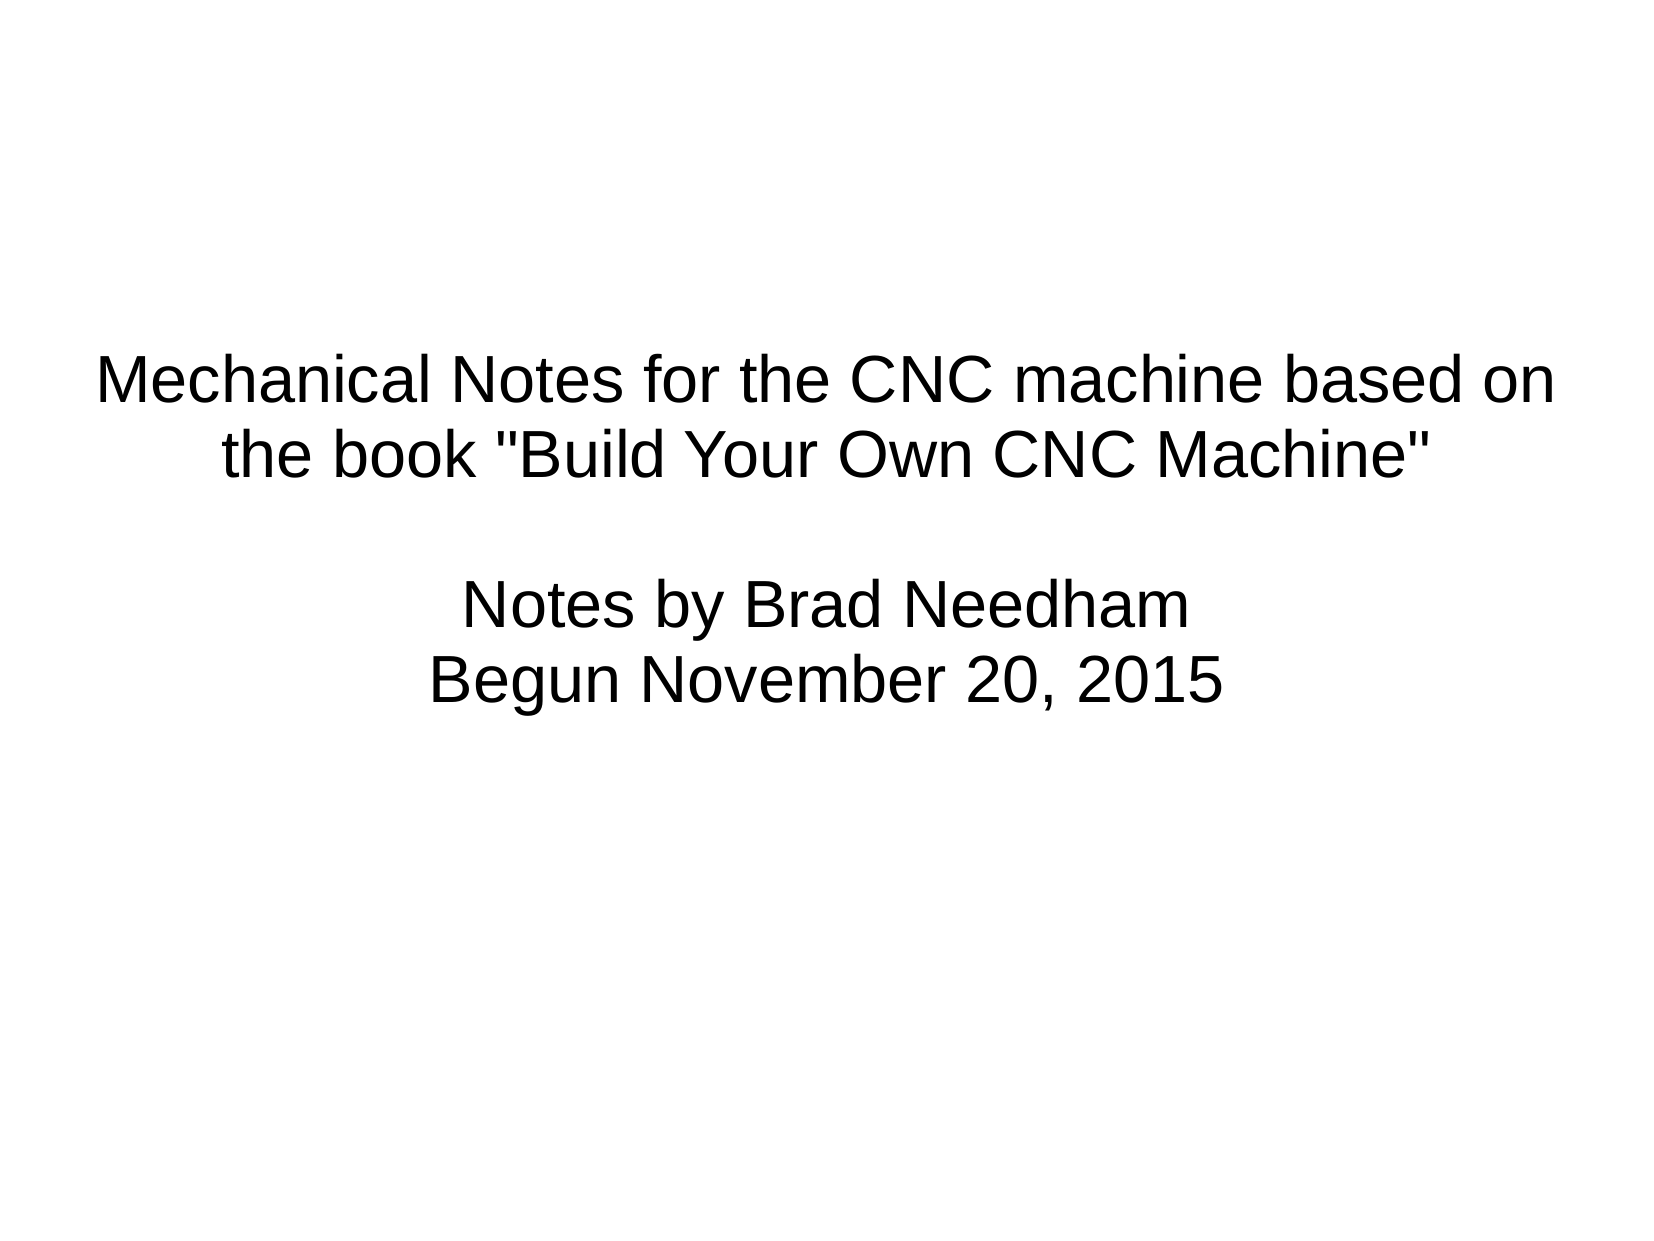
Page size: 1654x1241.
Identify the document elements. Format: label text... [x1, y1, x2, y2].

subtitle Mechanical Notes for the CNC machine based on the book "Build Your Own CNC Machine" Notes by Brad Needham Begun November 20, 2015 [82, 49, 1571, 1010]
